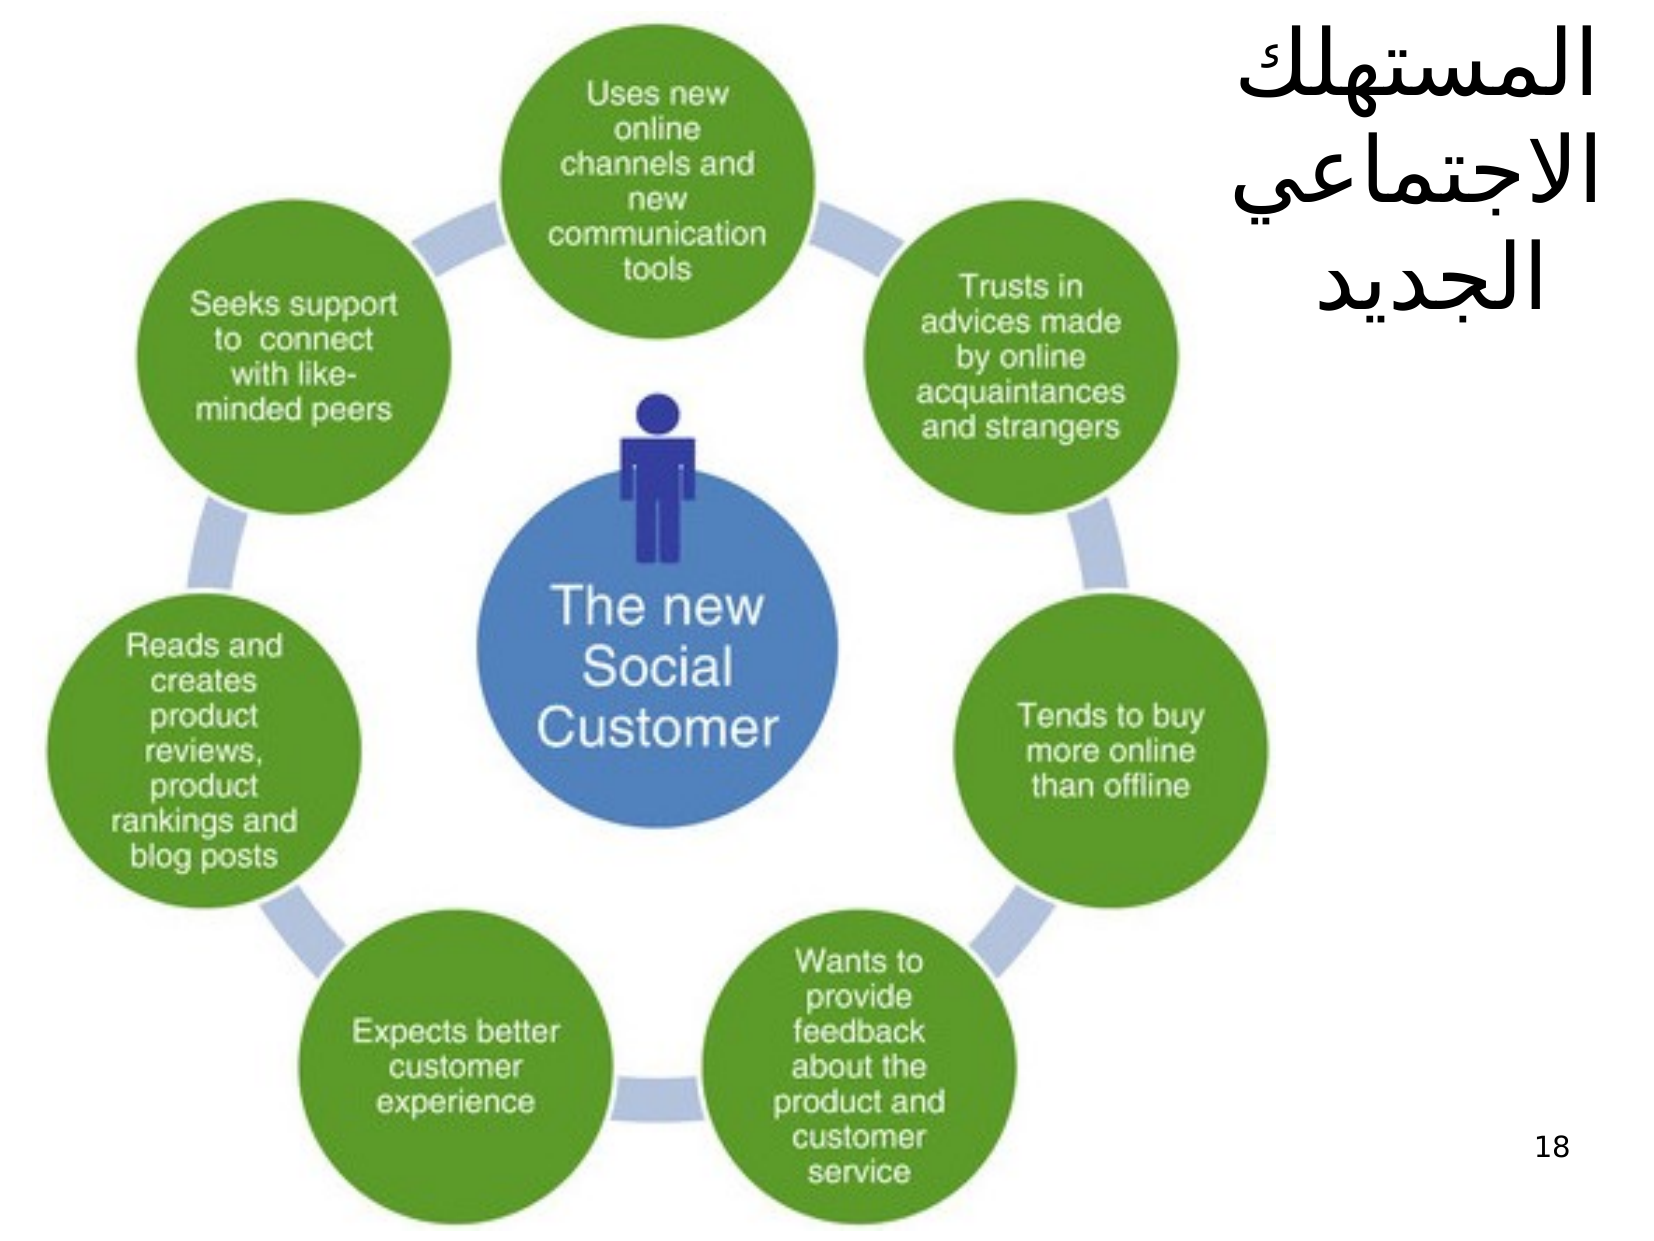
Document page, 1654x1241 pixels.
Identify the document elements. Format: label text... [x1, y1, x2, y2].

title المستهلك الاجتماعي الجديد [1192, 4, 1642, 337]
picture [32, 11, 1276, 1231]
